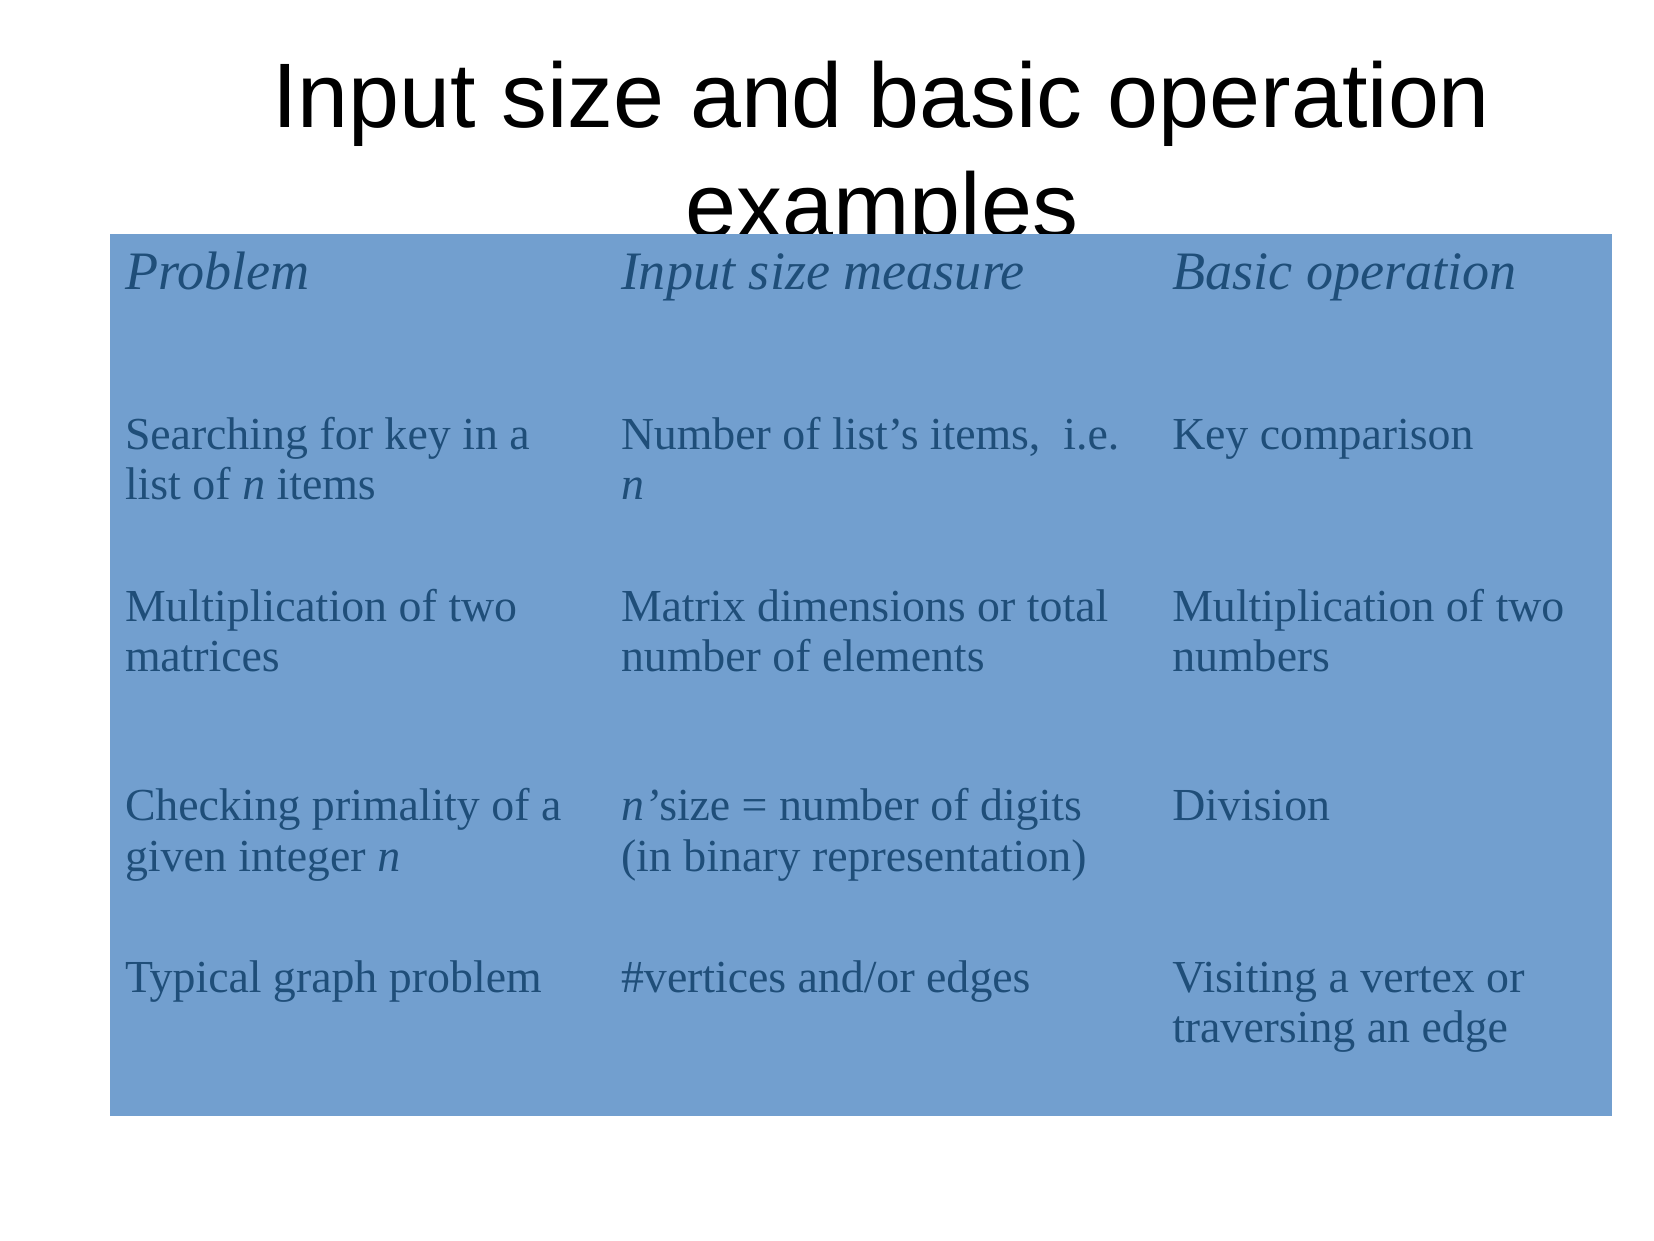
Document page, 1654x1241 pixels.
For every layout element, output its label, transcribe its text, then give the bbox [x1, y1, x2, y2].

table_cell Typical graph problem [110, 944, 606, 1116]
table_cell #vertices and/or edges [606, 944, 1158, 1116]
table_header Basic operation [1158, 234, 1612, 401]
table_cell Matrix dimensions or total number of elements [606, 573, 1158, 772]
table_header Problem [110, 234, 606, 401]
table_cell Visiting a vertex or traversing an edge [1158, 944, 1612, 1116]
table_cell Multiplication of two numbers [1158, 573, 1612, 772]
table_header Input size measure [606, 234, 1158, 401]
table_cell Checking primality of a given integer n [110, 772, 606, 944]
table_cell Searching for key in a list of n items [110, 401, 606, 573]
table_cell Key comparison [1158, 401, 1612, 573]
table_cell Number of list’s items, i.e. n [606, 401, 1158, 573]
title Input size and basic operation examples [110, 35, 1654, 160]
table_cell n’size = number of digits (in binary representation) [606, 772, 1158, 944]
table_cell Multiplication of two matrices [110, 573, 606, 772]
table_cell Division [1158, 772, 1612, 944]
